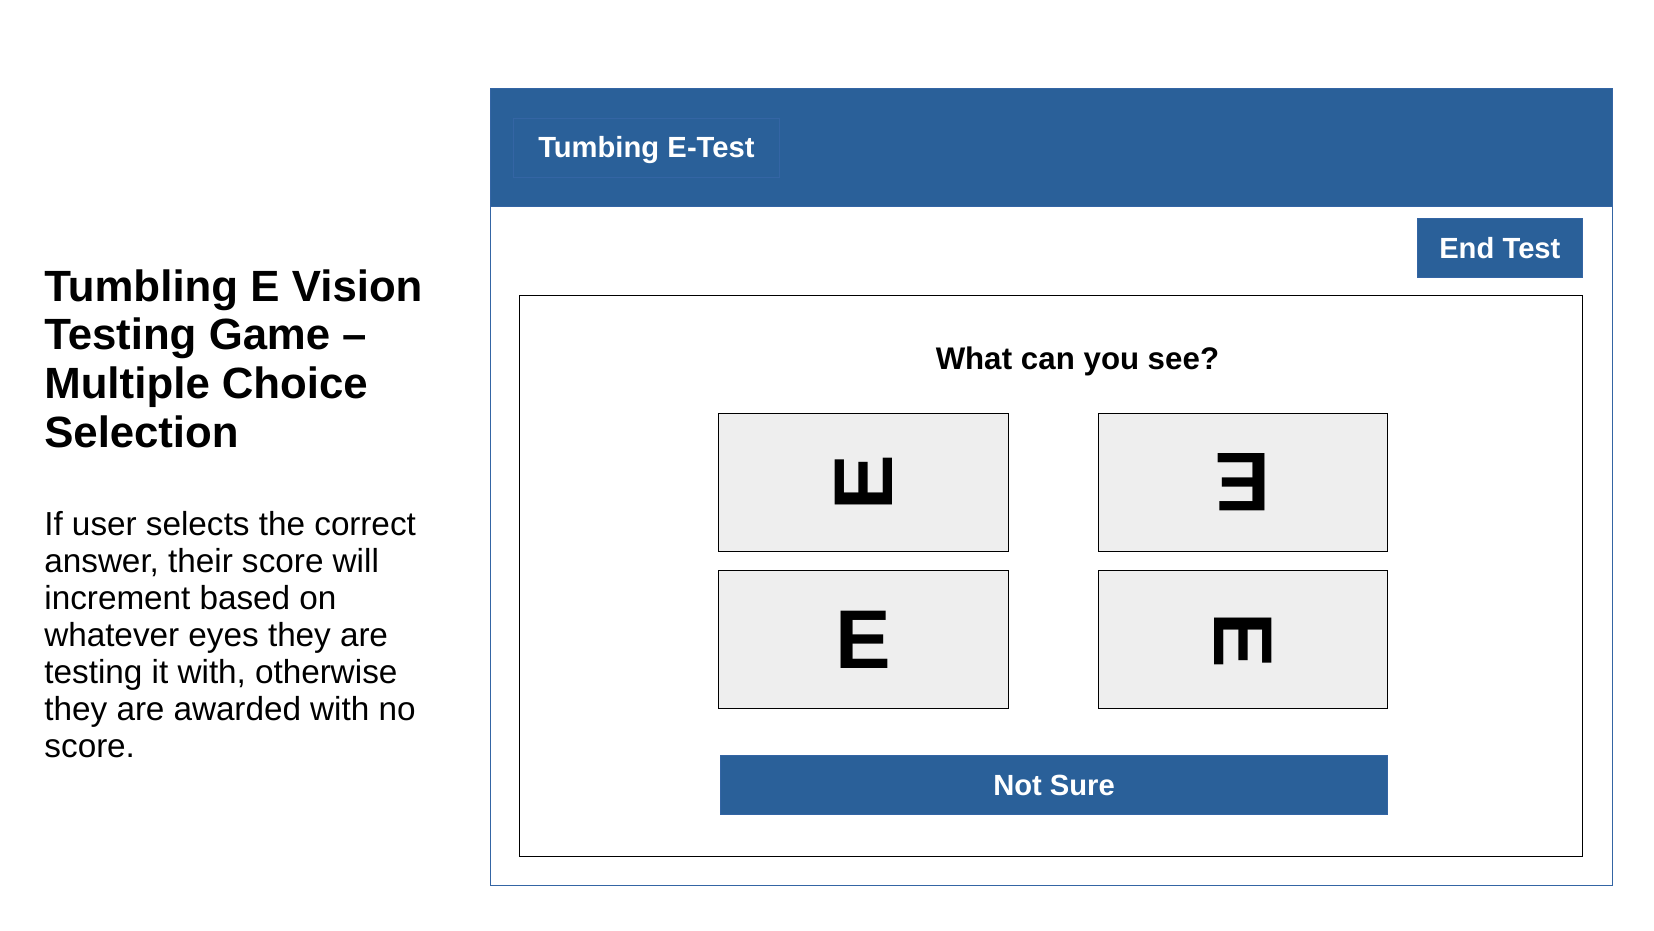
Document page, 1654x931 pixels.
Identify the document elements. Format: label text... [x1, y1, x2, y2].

text_box E [1098, 413, 1388, 552]
text_box End Test [1417, 218, 1583, 278]
text_box Tumbing E-Test [513, 118, 780, 178]
text_box E [718, 570, 1009, 709]
text_box E [718, 413, 1009, 552]
text_box What can you see? [797, 334, 1359, 384]
text_box Not Sure [720, 755, 1388, 815]
text_box [490, 88, 1613, 886]
text_box E [1098, 570, 1388, 709]
text_box Tumbling E Vision Testing Game – Multiple Choice Selection If user selects the correct answer, their score will increment based on whatever eyes they are testing it with, otherwise they are awarded with no score. [29, 254, 443, 773]
